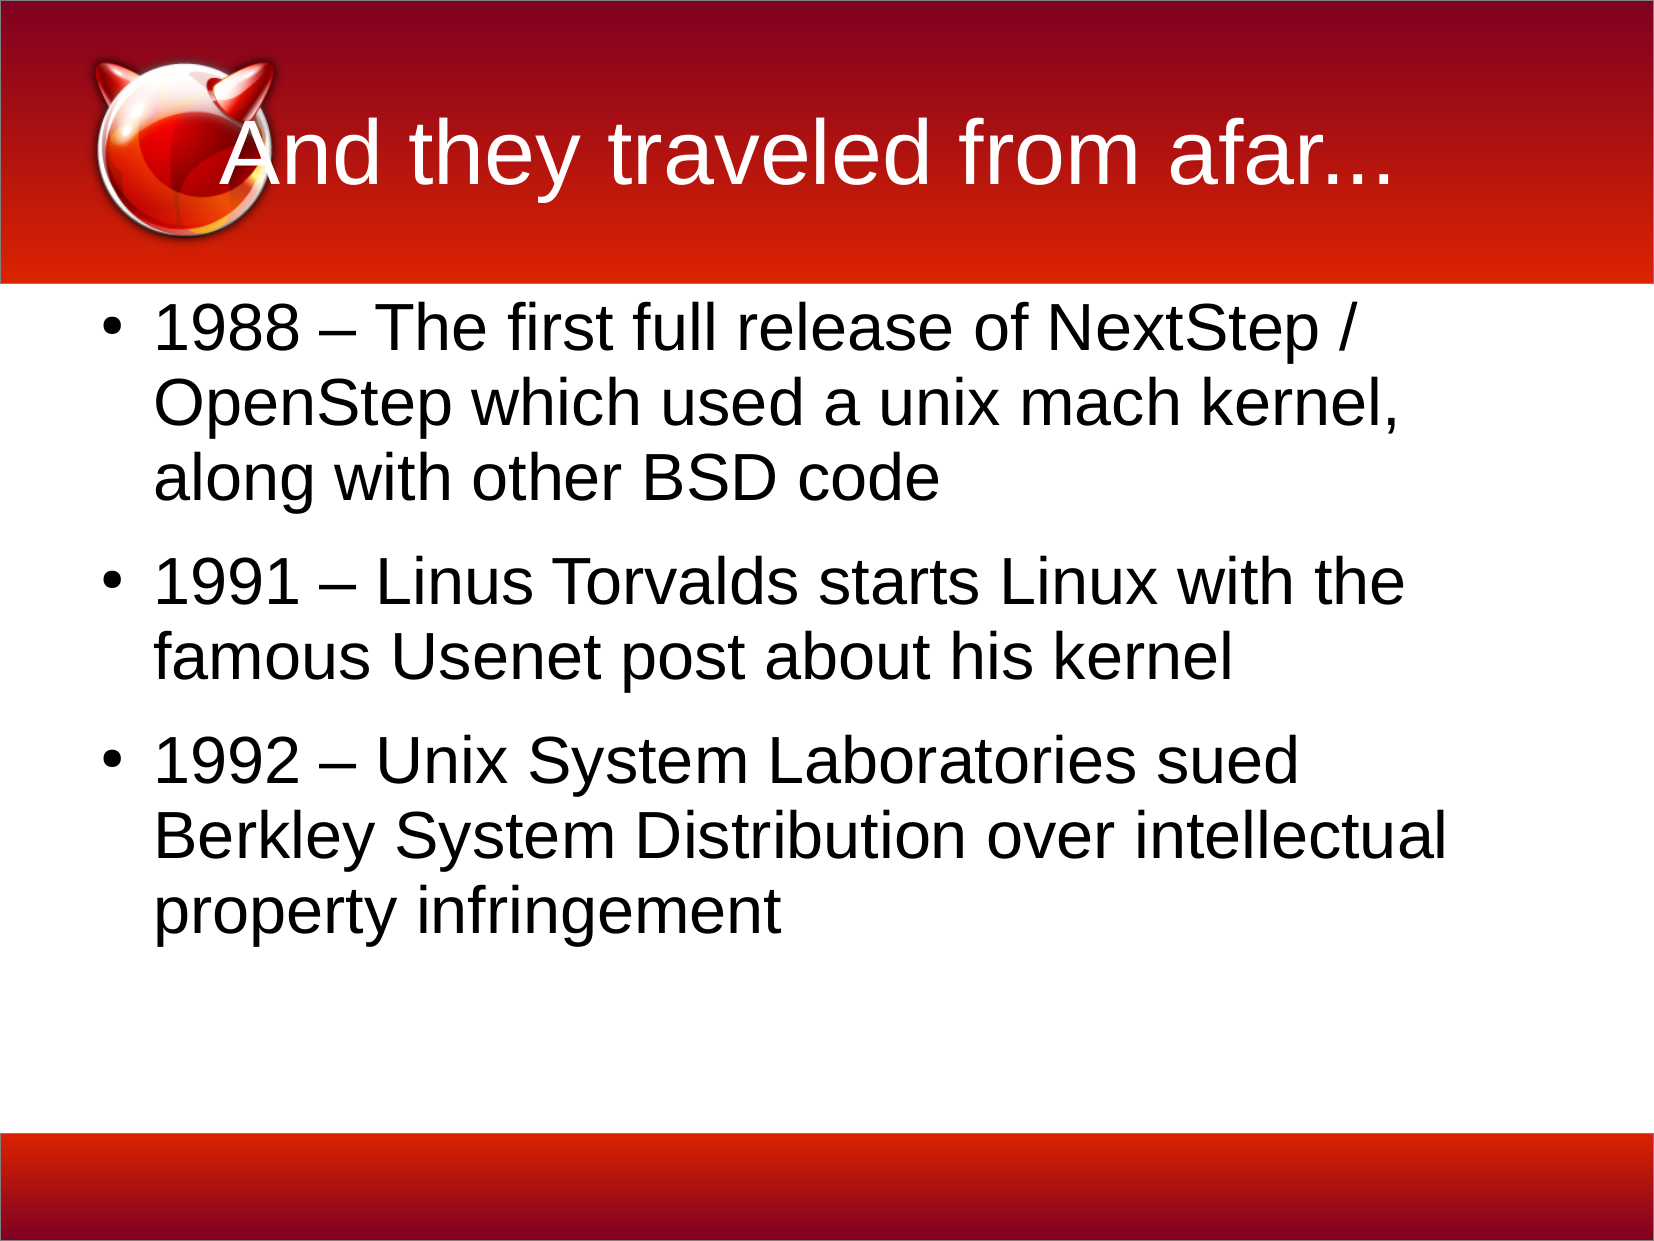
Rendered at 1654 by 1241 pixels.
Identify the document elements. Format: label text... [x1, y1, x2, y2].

list 1988 – The first full release of NextStep / OpenStep which used a unix mach kernel, along with other BSD code 1991 – Linus Torvalds starts Linux with the famous Usenet post about his kernel 1992 – Unix System Laboratories sued Berkley System Distribution over intellectual property infringement [82, 290, 1538, 1010]
title And they traveled from afar... [82, 49, 1536, 257]
